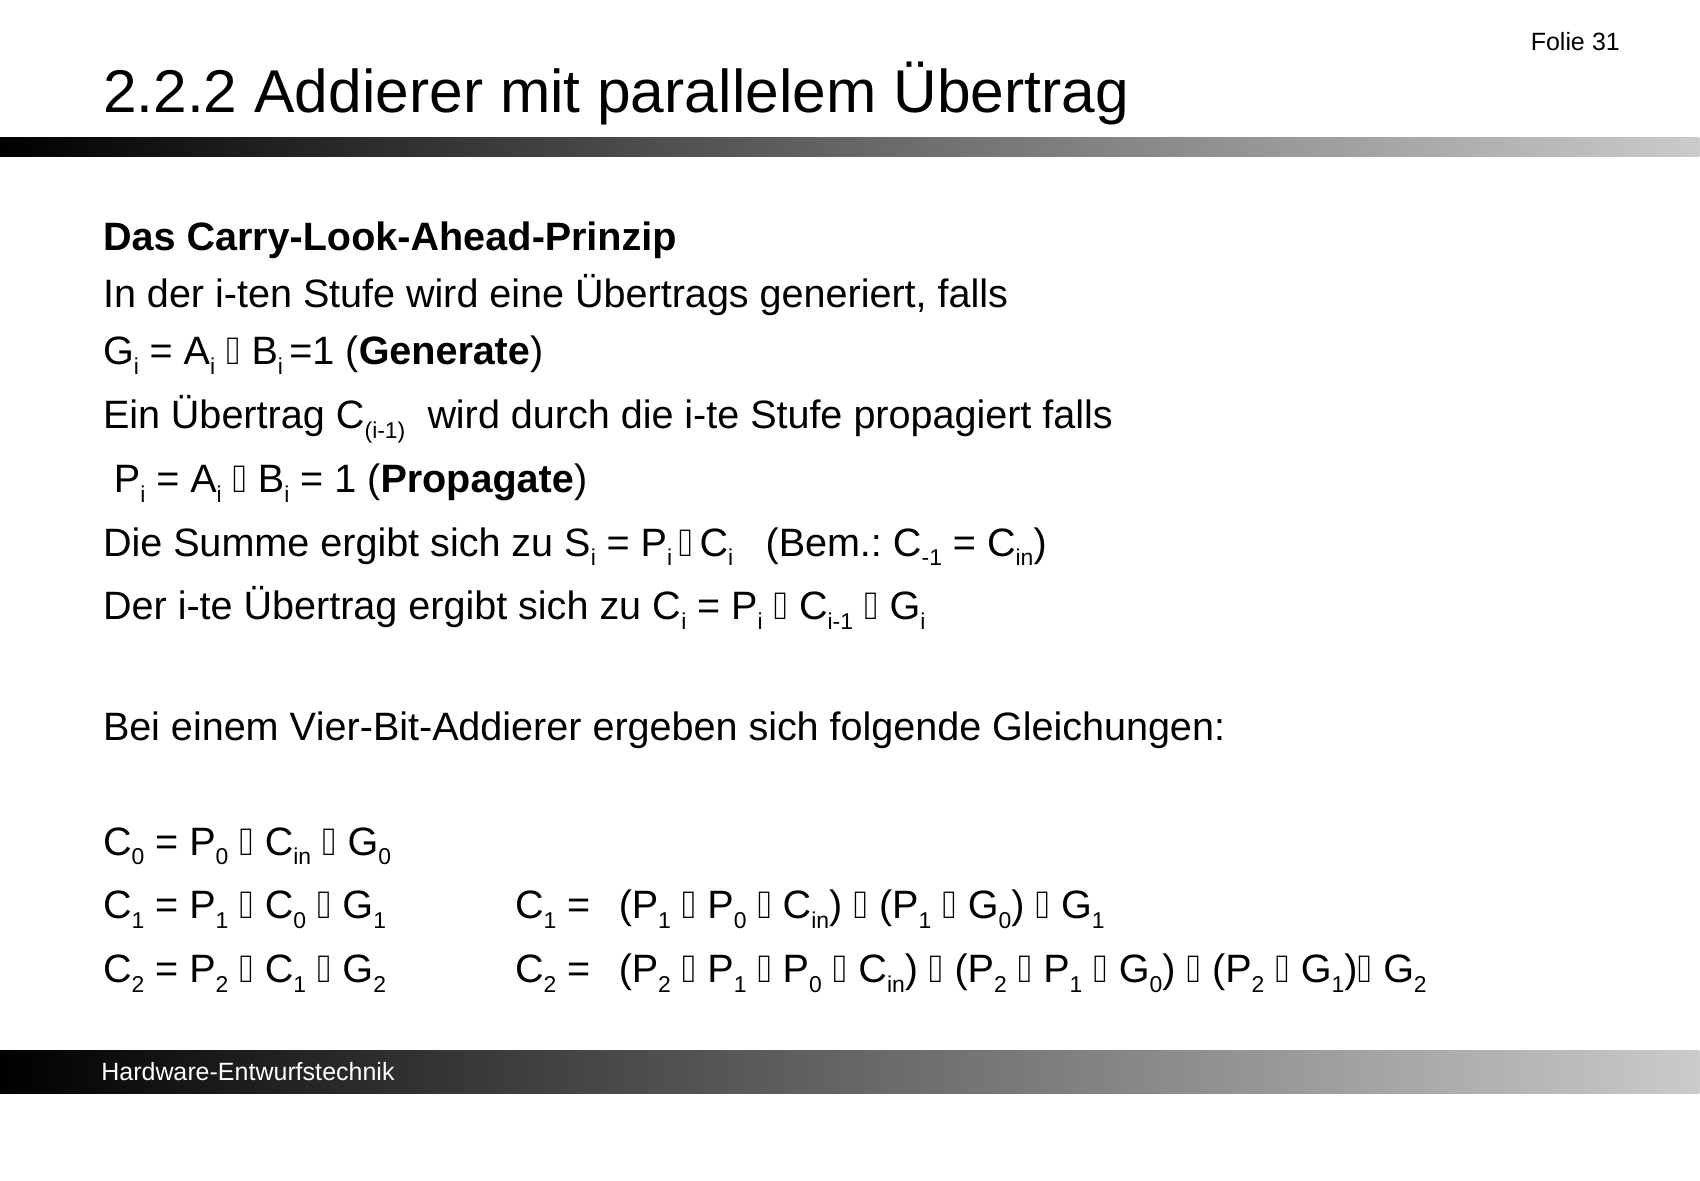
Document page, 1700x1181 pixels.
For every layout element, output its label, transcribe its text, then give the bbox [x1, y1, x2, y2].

title 2.2.2 Addierer mit parallelem Übertrag [87, 36, 1421, 142]
list Das Carry-Look-Ahead-Prinzip In der i-ten Stufe wird eine Übertrags generiert, falls Gi = Ai  Bi =1 (Generate) Ein Übertrag C(i-1) wird durch die i-te Stufe propagiert falls Pi = Ai  Bi = 1 (Propagate) Die Summe ergibt sich zu Si = Pi  Ci (Bem.: C-1 = Cin) Der i-te Übertrag ergibt sich zu Ci = Pi  Ci-1  Gi Bei einem Vier-Bit-Addierer ergeben sich folgende Gleichungen: C0 = P0  Cin  G0 C1 = P1  C0  G1 C1 = (P1  P0  Cin)  (P1  G0)  G1 C2 = P2  C1  G2 C2 = (P2  P1  P0  Cin)  (P2  P1  G0)  (P2  G1) G2 [87, 202, 1638, 1022]
